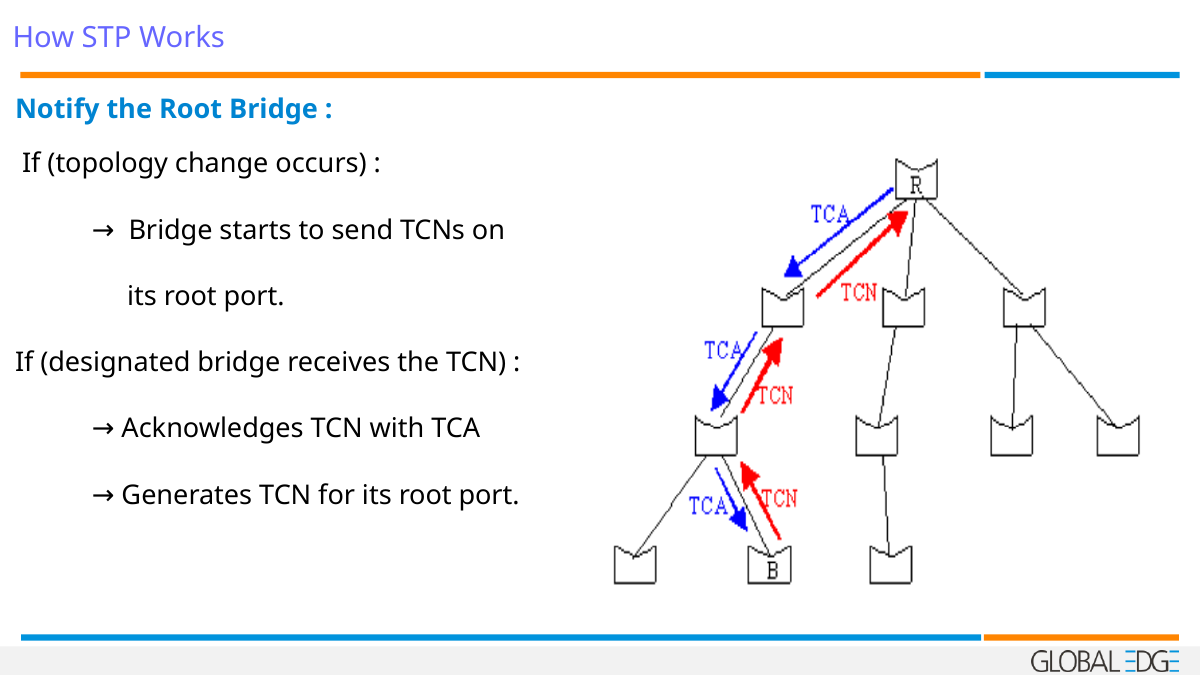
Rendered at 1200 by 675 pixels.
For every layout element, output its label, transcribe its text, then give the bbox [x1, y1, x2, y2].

picture [1031, 650, 1179, 672]
title How STP Works [12, 9, 1088, 63]
list Notify the Root Bridge : If (topology change occurs) : → Bridge starts to send TCNs on its root port. If (designated bridge receives the TCN) : → Acknowledges TCN with TCA → Generates TCN for its root port. [15, 89, 1171, 601]
picture [570, 134, 1200, 616]
